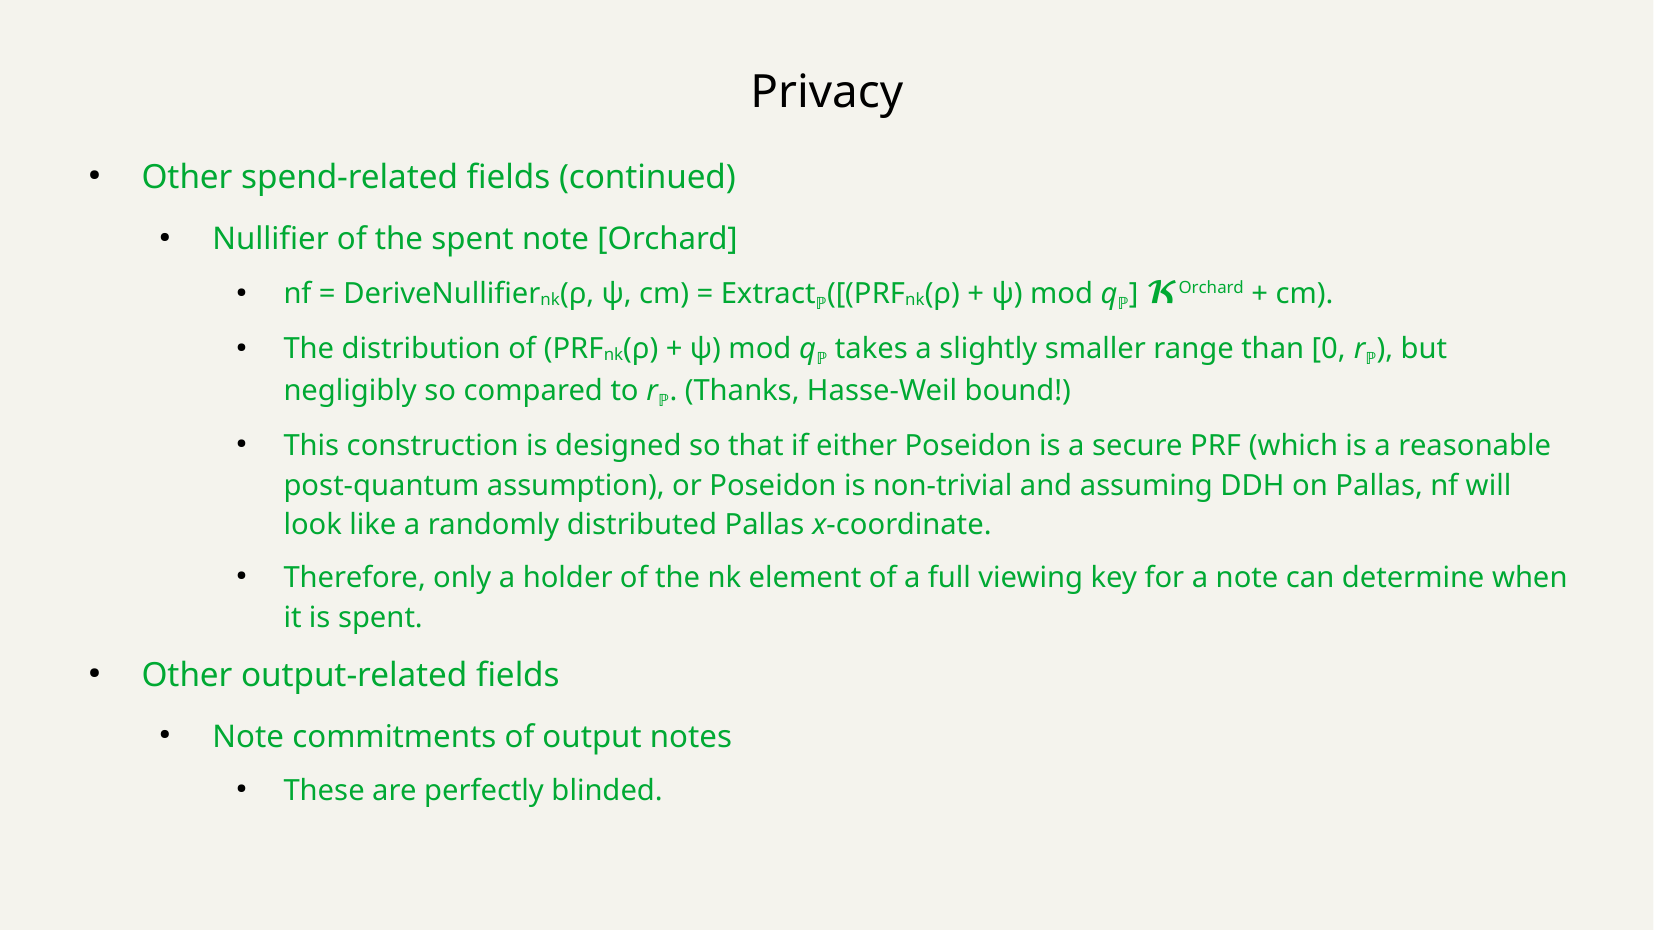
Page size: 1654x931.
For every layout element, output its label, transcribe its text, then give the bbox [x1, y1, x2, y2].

list Other spend-related fields (continued) Nullifier of the spent note [Orchard] nf = DeriveNullifiernk(ρ, ψ, cm) = Extractℙ([(PRFnk(ρ) + ψ) mod qℙ] 𝓚Orchard + cm). The distribution of (PRFnk(ρ) + ψ) mod qℙ takes a slightly smaller range than [0, rℙ), but negligibly so compared to rℙ. (Thanks, Hasse-Weil bound!) This construction is designed so that if either Poseidon is a secure PRF (which is a reasonable post-quantum assumption), or Poseidon is non-trivial and assuming DDH on Pallas, nf will look like a randomly distributed Pallas x-coordinate. Therefore, only a holder of the nk element of a full viewing key for a note can determine when it is spent. Other output-related fields Note commitments of output notes These are perfectly blinded. [70, 153, 1571, 842]
title Privacy [82, 57, 1571, 121]
